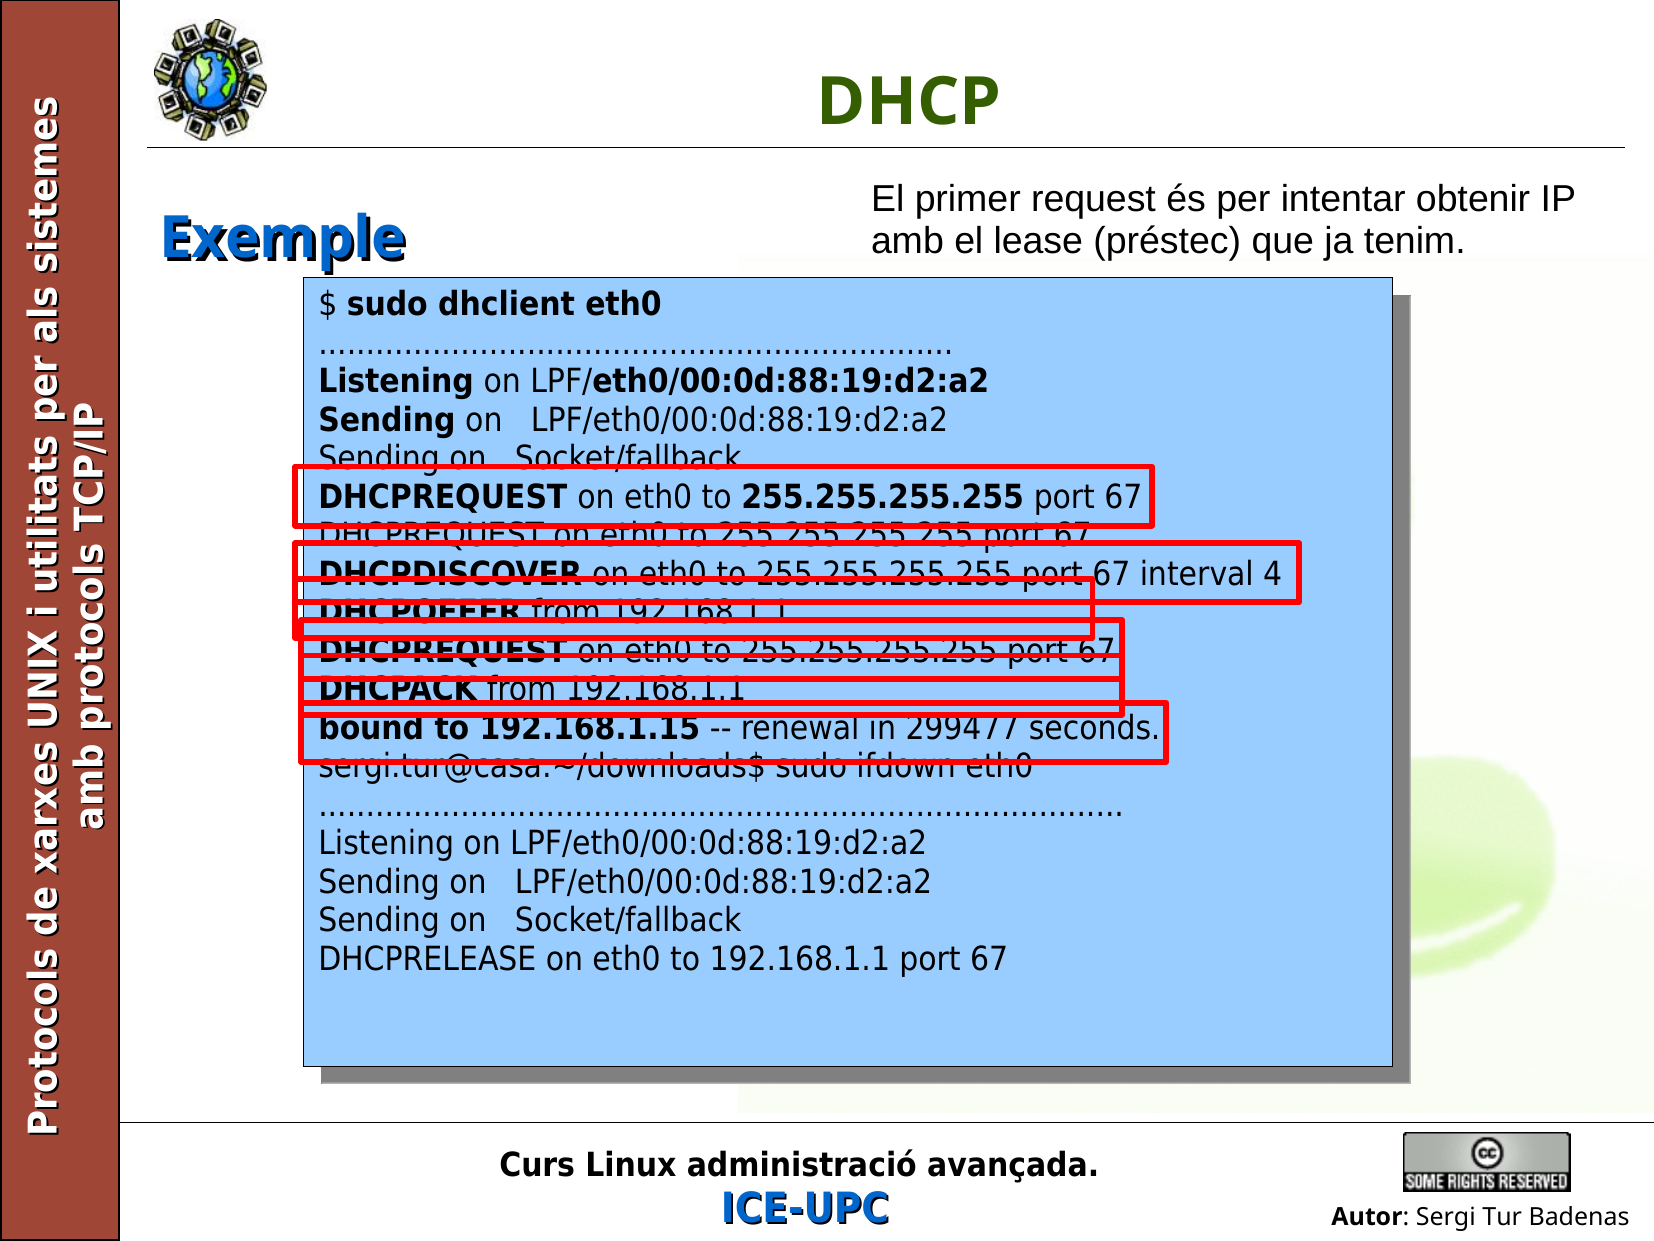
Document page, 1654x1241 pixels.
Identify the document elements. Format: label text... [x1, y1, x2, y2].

text_box $ sudo dhclient eth0 ................................................................... Listening on LPF/eth0/00:0d:88:19:d2:a2 Sending on LPF/eth0/00:0d:88:19:d2:a2 Sending on Socket/fallback DHCPREQUEST on eth0 to 255.255.255.255 port 67 DHCPREQUEST on eth0 to 255.255.255.255 port 67 DHCPDISCOVER on eth0 to 255.255.255.255 port 67 interval 4 DHCPOFFER from 192.168.1.1 DHCPREQUEST on eth0 to 255.255.255.255 port 67 DHCPACK from 192.168.1.1 bound to 192.168.1.15 -- renewal in 299477 seconds. sergi.tur@casa:~/downloads$ sudo ifdown eth0 ..................................................................................... Listening on LPF/eth0/00:0d:88:19:d2:a2 Sending on LPF/eth0/00:0d:88:19:d2:a2 Sending on Socket/fallback DHCPRELEASE on eth0 to 192.168.1.1 port 67 [303, 469, 1149, 523]
text_box $ sudo dhclient eth0 ................................................................... Listening on LPF/eth0/00:0d:88:19:d2:a2 Sending on LPF/eth0/00:0d:88:19:d2:a2 Sending on Socket/fallback DHCPREQUEST on eth0 to 255.255.255.255 port 67 DHCPREQUEST on eth0 to 255.255.255.255 port 67 DHCPDISCOVER on eth0 to 255.255.255.255 port 67 interval 4 DHCPOFFER from 192.168.1.1 DHCPREQUEST on eth0 to 255.255.255.255 port 67 DHCPACK from 192.168.1.1 bound to 192.168.1.15 -- renewal in 299477 seconds. sergi.tur@casa:~/downloads$ sudo ifdown eth0 ..................................................................................... Listening on LPF/eth0/00:0d:88:19:d2:a2 Sending on LPF/eth0/00:0d:88:19:d2:a2 Sending on Socket/fallback DHCPRELEASE on eth0 to 192.168.1.1 port 67 [304, 706, 1163, 759]
title DHCP [165, 49, 1654, 148]
text_box $ sudo dhclient eth0 ................................................................... Listening on LPF/eth0/00:0d:88:19:d2:a2 Sending on LPF/eth0/00:0d:88:19:d2:a2 Sending on Socket/fallback DHCPREQUEST on eth0 to 255.255.255.255 port 67 DHCPREQUEST on eth0 to 255.255.255.255 port 67 DHCPDISCOVER on eth0 to 255.255.255.255 port 67 interval 4 DHCPOFFER from 192.168.1.1 DHCPREQUEST on eth0 to 255.255.255.255 port 67 DHCPACK from 192.168.1.1 bound to 192.168.1.15 -- renewal in 299477 seconds. sergi.tur@casa:~/downloads$ sudo ifdown eth0 ..................................................................................... Listening on LPF/eth0/00:0d:88:19:d2:a2 Sending on LPF/eth0/00:0d:88:19:d2:a2 Sending on Socket/fallback DHCPRELEASE on eth0 to 192.168.1.1 port 67 [303, 546, 1296, 599]
list Exemple [298, 469, 303, 523]
picture [1403, 1132, 1571, 1192]
picture [738, 252, 1654, 1113]
text_box El primer request és per intentar obtenir IP amb el lease (préstec) que ja tenim. [856, 169, 1602, 269]
text_box $ sudo dhclient eth0 ................................................................... Listening on LPF/eth0/00:0d:88:19:d2:a2 Sending on LPF/eth0/00:0d:88:19:d2:a2 Sending on Socket/fallback DHCPREQUEST on eth0 to 255.255.255.255 port 67 DHCPREQUEST on eth0 to 255.255.255.255 port 67 DHCPDISCOVER on eth0 to 255.255.255.255 port 67 interval 4 DHCPOFFER from 192.168.1.1 DHCPREQUEST on eth0 to 255.255.255.255 port 67 DHCPACK from 192.168.1.1 bound to 192.168.1.15 -- renewal in 299477 seconds. sergi.tur@casa:~/downloads$ sudo ifdown eth0 ..................................................................................... Listening on LPF/eth0/00:0d:88:19:d2:a2 Sending on LPF/eth0/00:0d:88:19:d2:a2 Sending on Socket/fallback DHCPRELEASE on eth0 to 192.168.1.1 port 67 [304, 623, 1119, 653]
list Exemple [141, 195, 1630, 1046]
text_box $ sudo dhclient eth0 ................................................................... Listening on LPF/eth0/00:0d:88:19:d2:a2 Sending on LPF/eth0/00:0d:88:19:d2:a2 Sending on Socket/fallback DHCPREQUEST on eth0 to 255.255.255.255 port 67 DHCPREQUEST on eth0 to 255.255.255.255 port 67 DHCPDISCOVER on eth0 to 255.255.255.255 port 67 interval 4 DHCPOFFER from 192.168.1.1 DHCPREQUEST on eth0 to 255.255.255.255 port 67 DHCPACK from 192.168.1.1 bound to 192.168.1.15 -- renewal in 299477 seconds. sergi.tur@casa:~/downloads$ sudo ifdown eth0 ..................................................................................... Listening on LPF/eth0/00:0d:88:19:d2:a2 Sending on LPF/eth0/00:0d:88:19:d2:a2 Sending on Socket/fallback DHCPRELEASE on eth0 to 192.168.1.1 port 67 [303, 277, 1393, 1067]
list Exemple [298, 546, 303, 576]
picture [154, 19, 268, 142]
